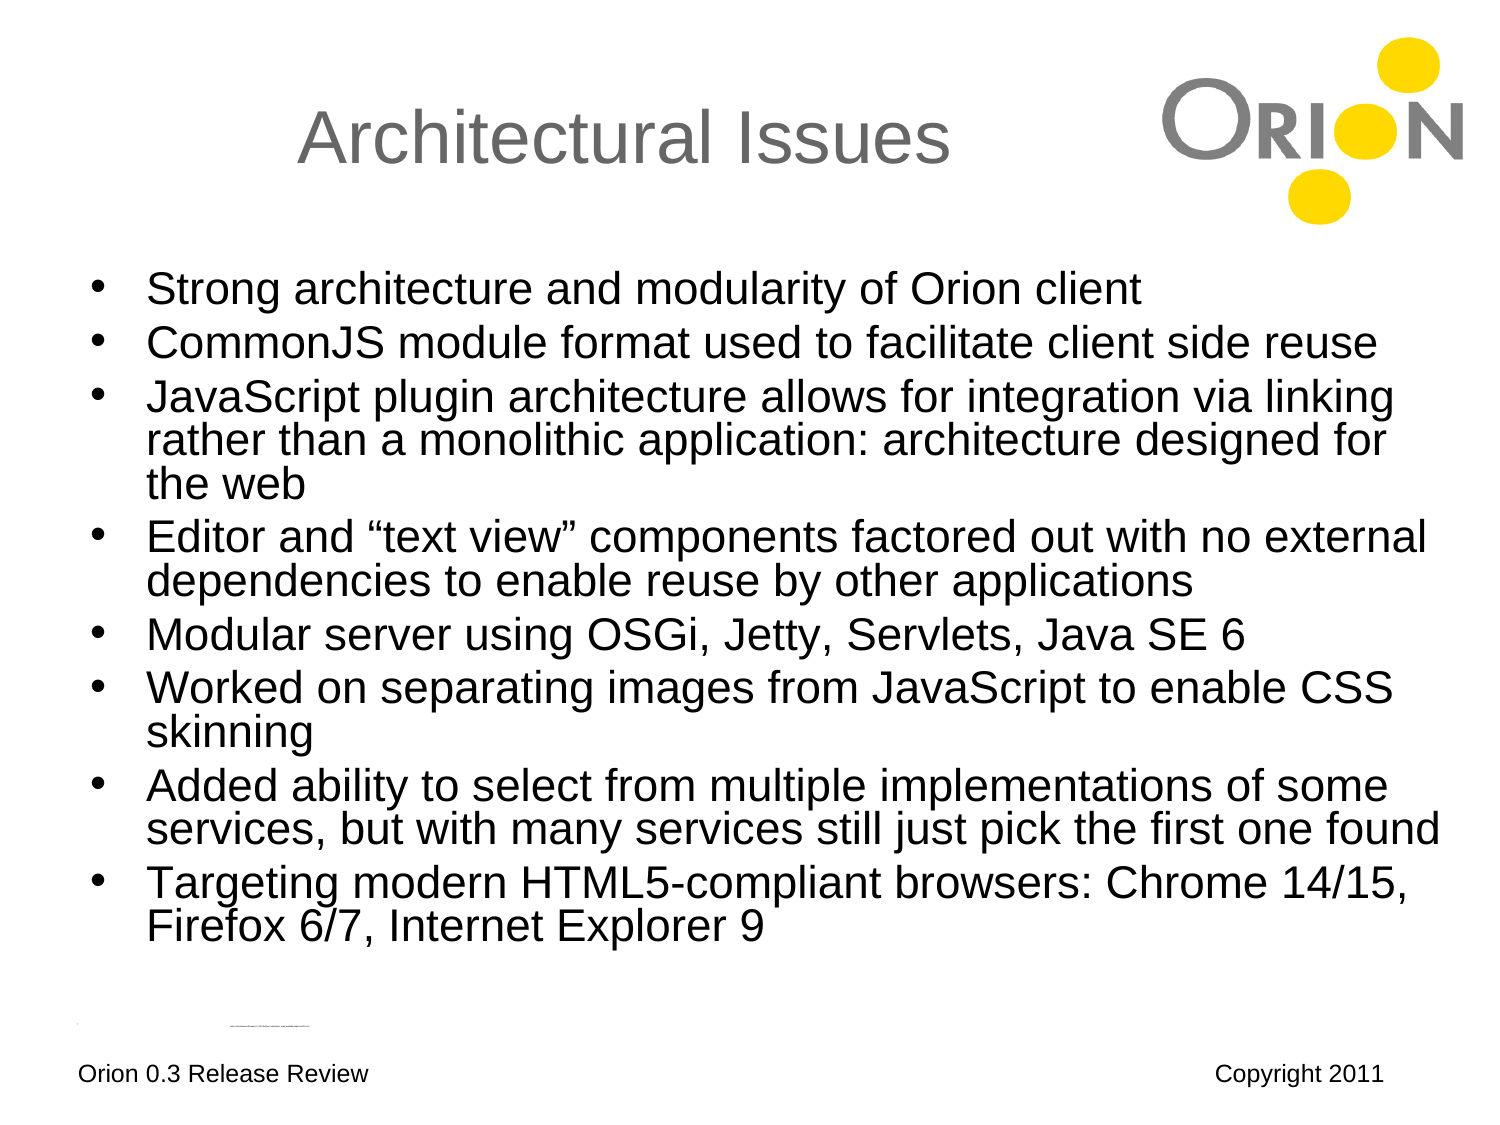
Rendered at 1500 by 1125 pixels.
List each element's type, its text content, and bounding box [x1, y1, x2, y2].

title Architectural Issues [74, 45, 1176, 233]
picture [1162, 37, 1463, 225]
list Strong architecture and modularity of Orion client CommonJS module format used to facilitate client side reuse JavaScript plugin architecture allows for integration via linking rather than a monolithic application: architecture designed for the web Editor and “text view” components factored out with no external dependencies to enable reuse by other applications Modular server using OSGi, Jetty, Servlets, Java SE 6 Worked on separating images from JavaScript to enable CSS skinning Added ability to select from multiple implementations of some services, but with many services still just pick the first one found Targeting modern HTML5-compliant browsers: Chrome 14/15, Firefox 6/7, Internet Explorer 9 [75, 262, 1463, 1006]
